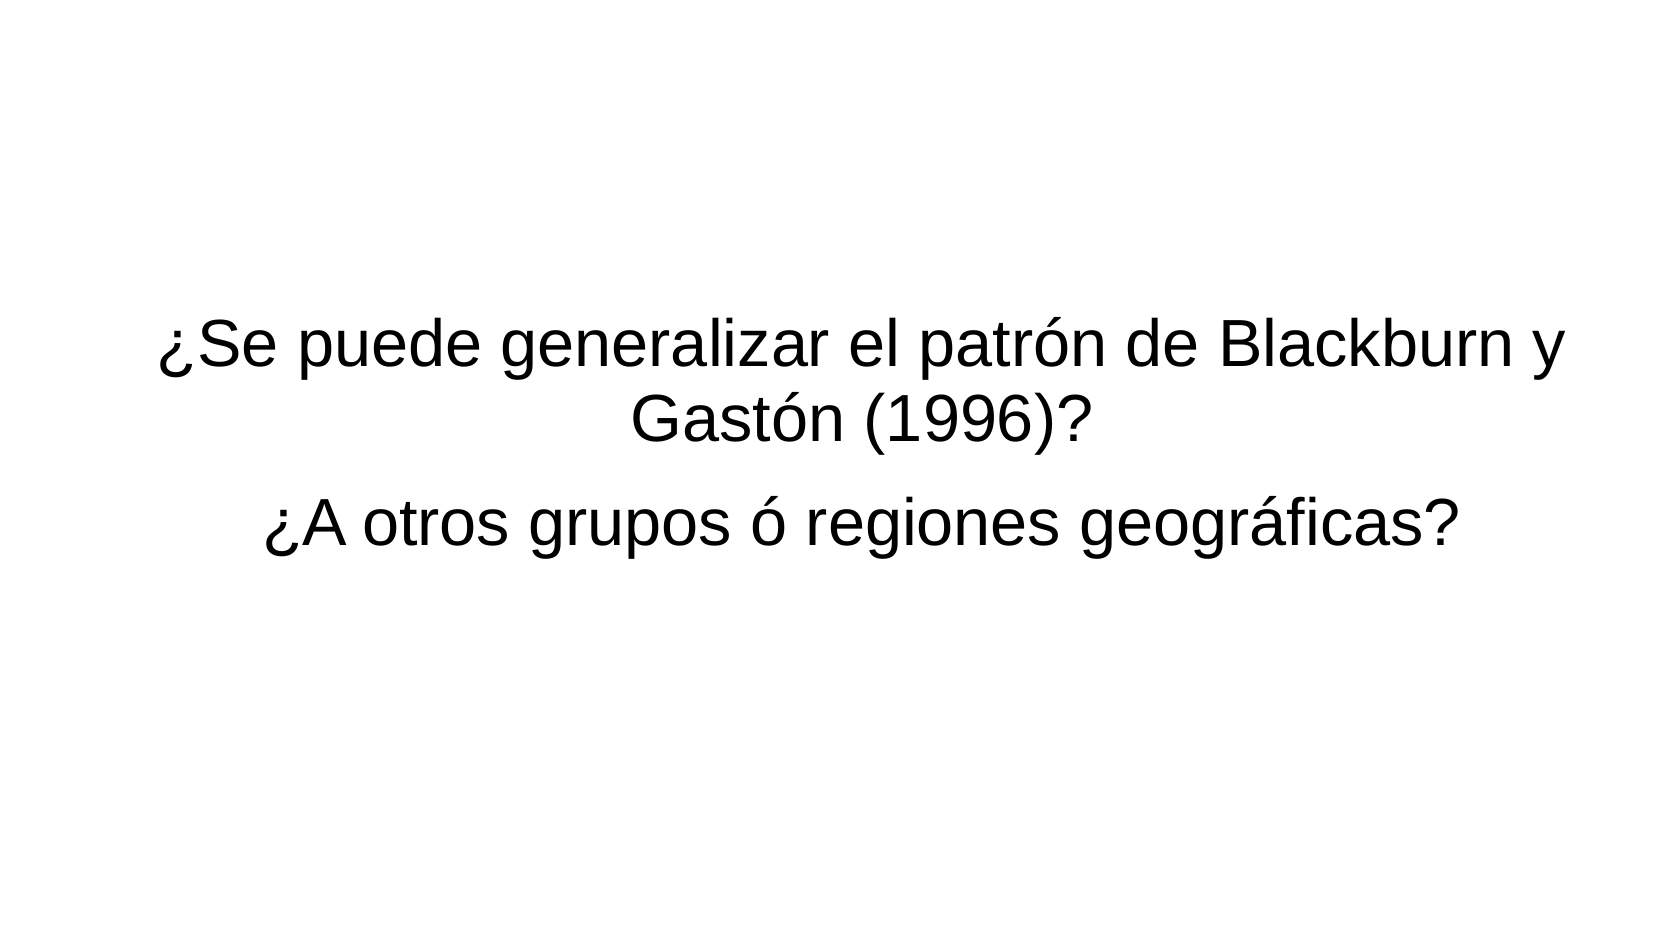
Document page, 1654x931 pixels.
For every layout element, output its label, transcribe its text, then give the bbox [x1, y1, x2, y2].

list ¿Se puede generalizar el patrón de Blackburn y Gastón (1996)? ¿A otros grupos ó regiones geográficas? [82, 306, 1571, 846]
